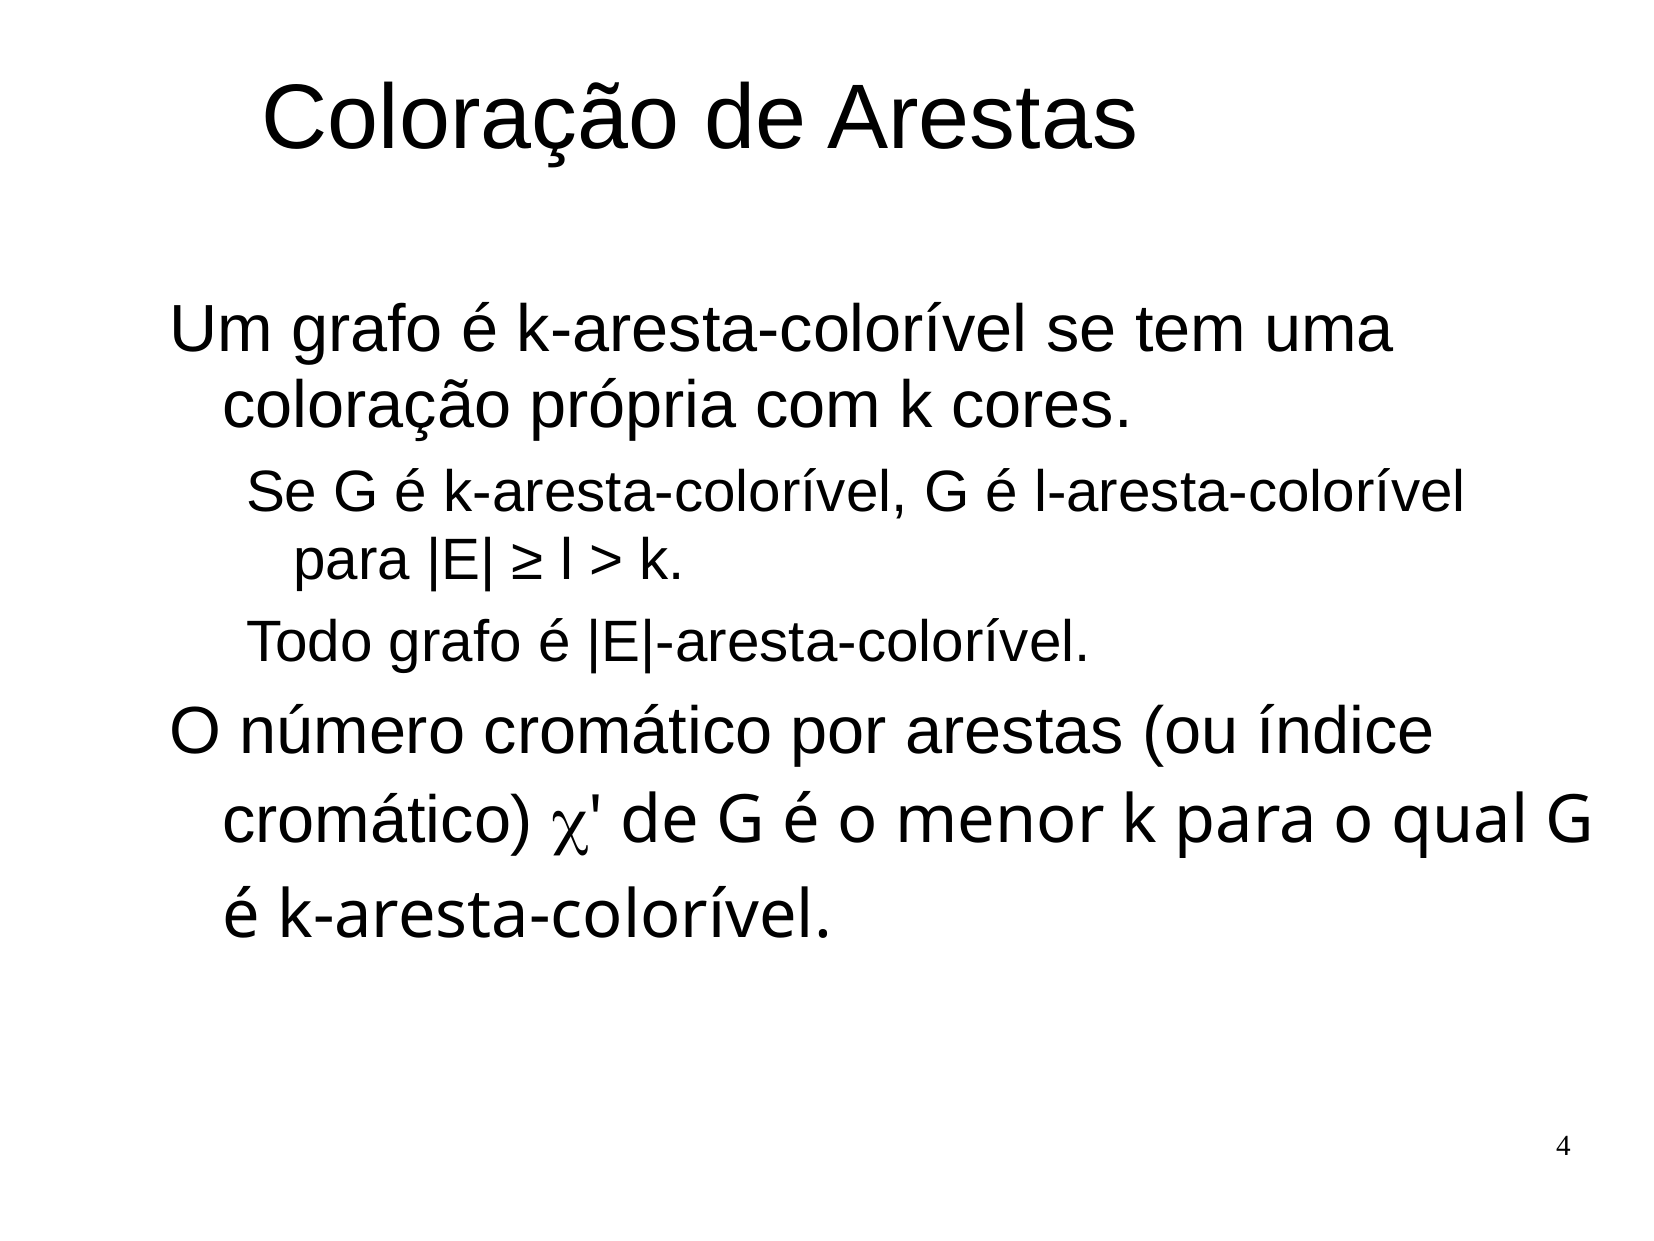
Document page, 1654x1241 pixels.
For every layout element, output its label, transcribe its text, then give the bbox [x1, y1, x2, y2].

title Coloração de Arestas [261, 58, 1433, 173]
list Um grafo é k-aresta-colorível se tem uma coloração própria com k cores. Se G é k-aresta-colorível, G é l-aresta-colorível para |E| ≥ l > k. Todo grafo é |E|-aresta-colorível. O número cromático por arestas (ou índice cromático) ' de G é o menor k para o qual G é k-aresta-colorível. [151, 289, 1598, 1036]
